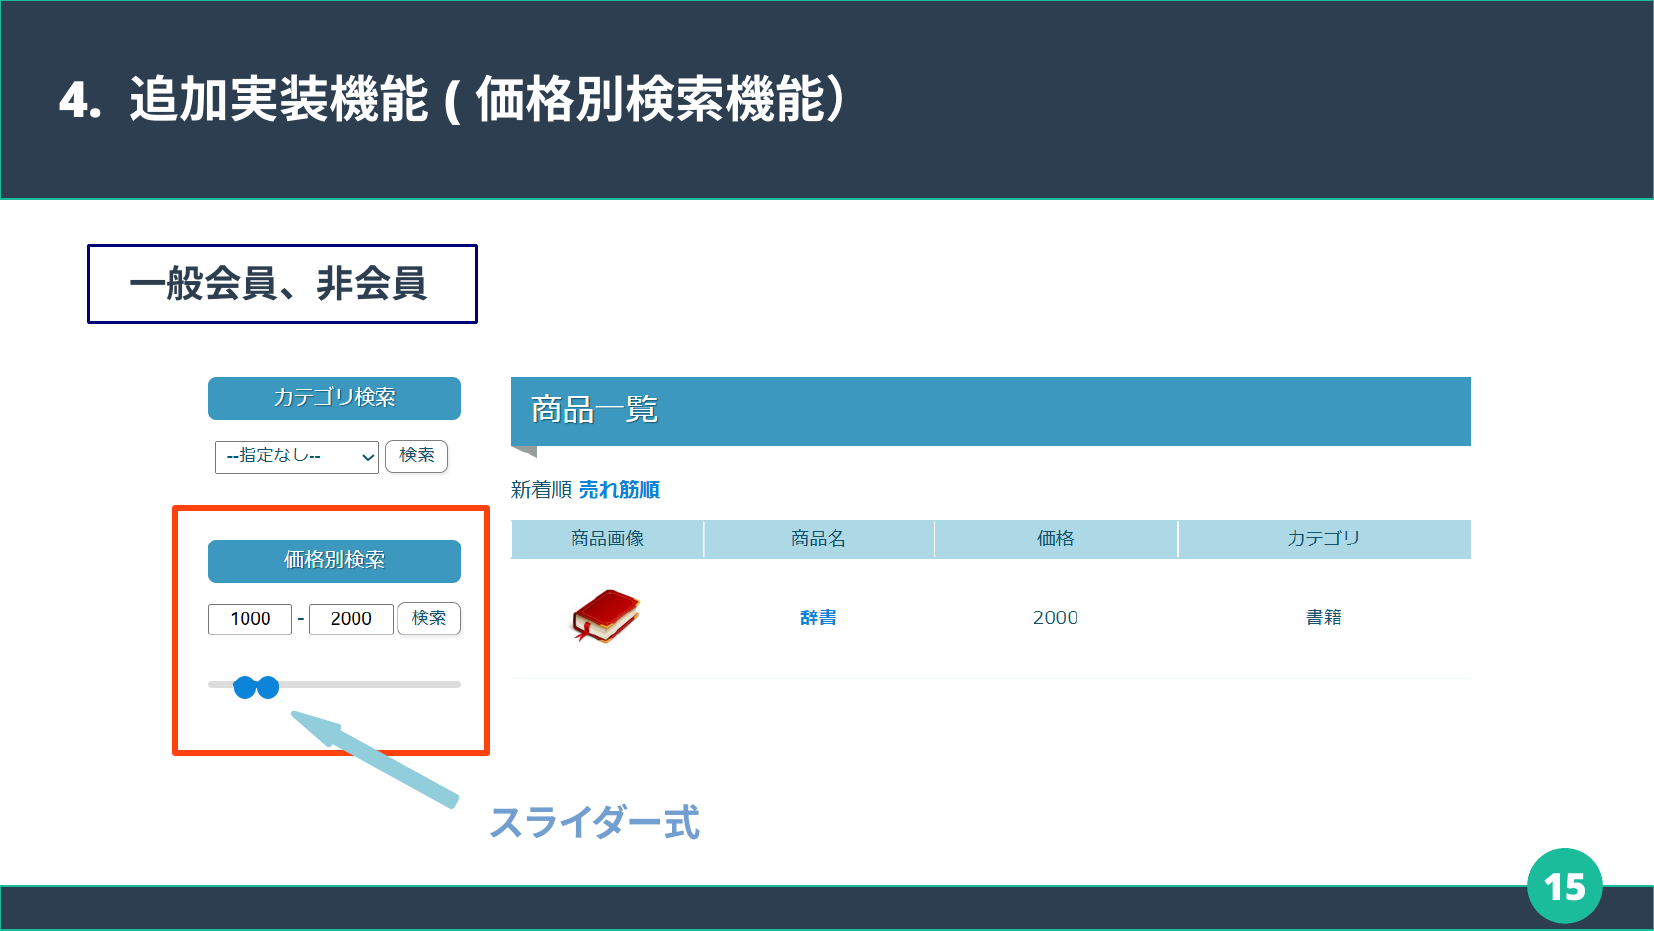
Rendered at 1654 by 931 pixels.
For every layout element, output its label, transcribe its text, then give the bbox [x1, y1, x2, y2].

picture [178, 511, 484, 726]
text_box 一般会員、非会員 [88, 238, 470, 244]
picture [157, 362, 1515, 726]
text_box スライダー式 [474, 791, 730, 848]
text_box 一般会員、非会員 [90, 247, 470, 321]
title 4. 追加実装機能(価格別検索機能） [59, 37, 1595, 156]
text_box [293, 713, 457, 807]
